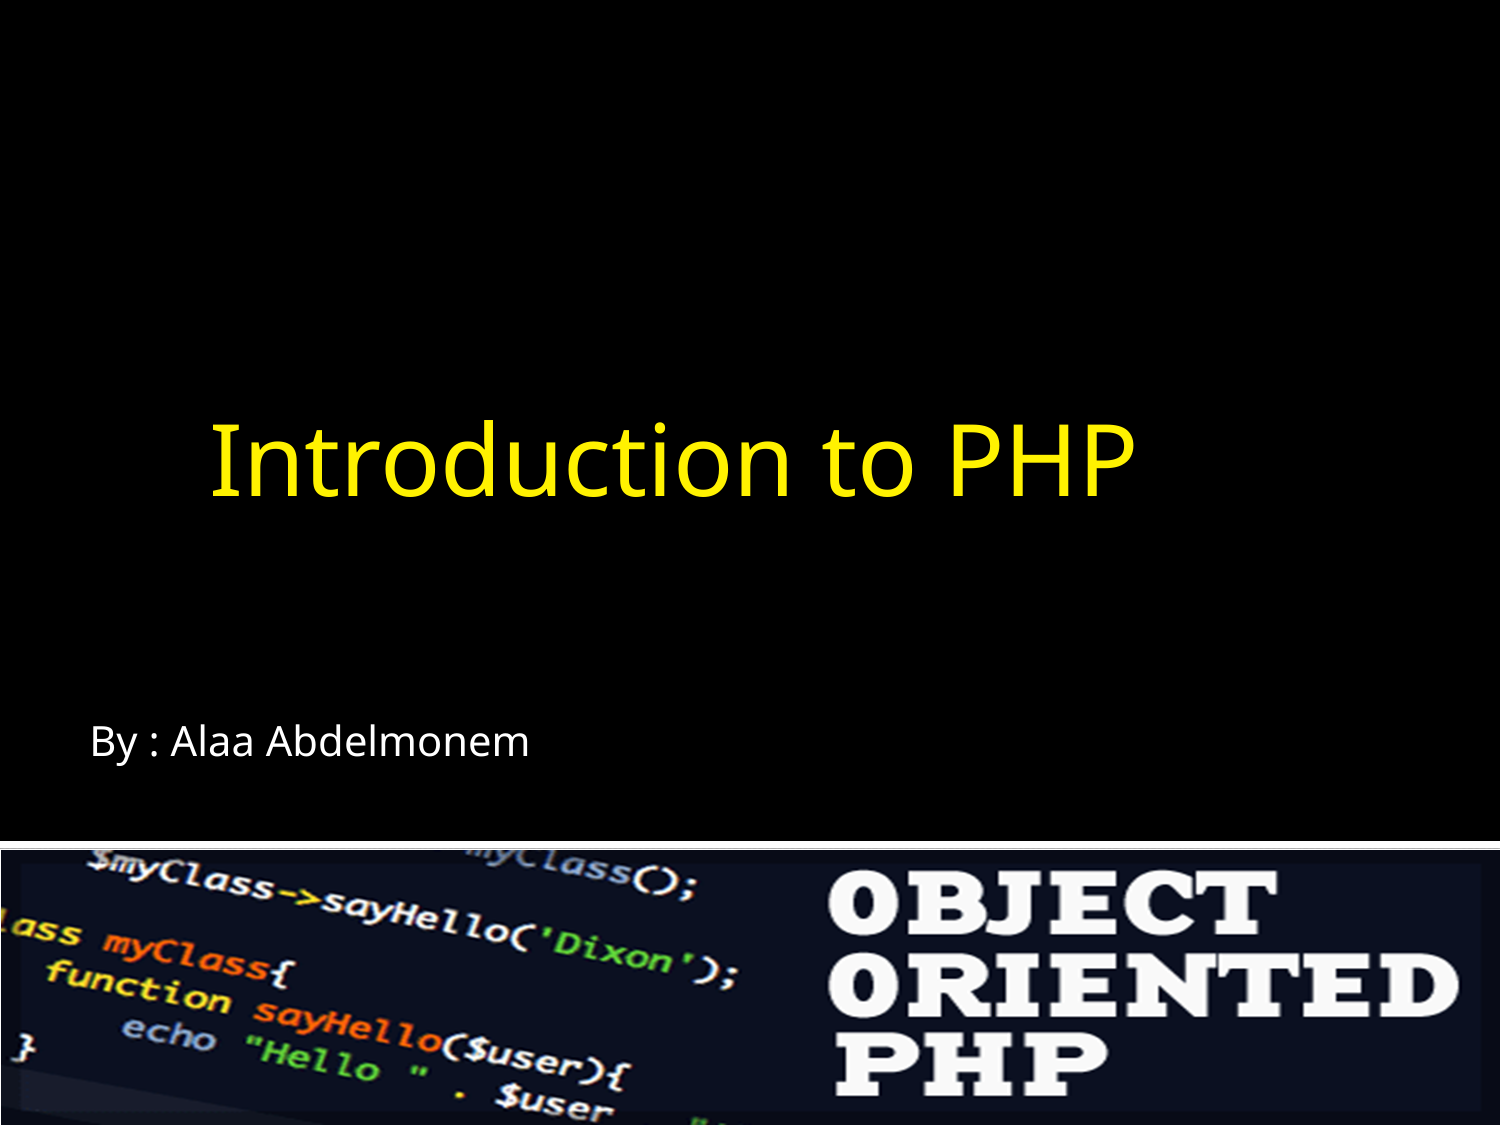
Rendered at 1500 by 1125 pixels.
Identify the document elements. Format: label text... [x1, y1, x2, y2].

picture [0, 849, 1500, 1125]
text_box Introduction to PHP [189, 270, 1500, 517]
subtitle By : Alaa Abdelmonem [69, 518, 1396, 766]
